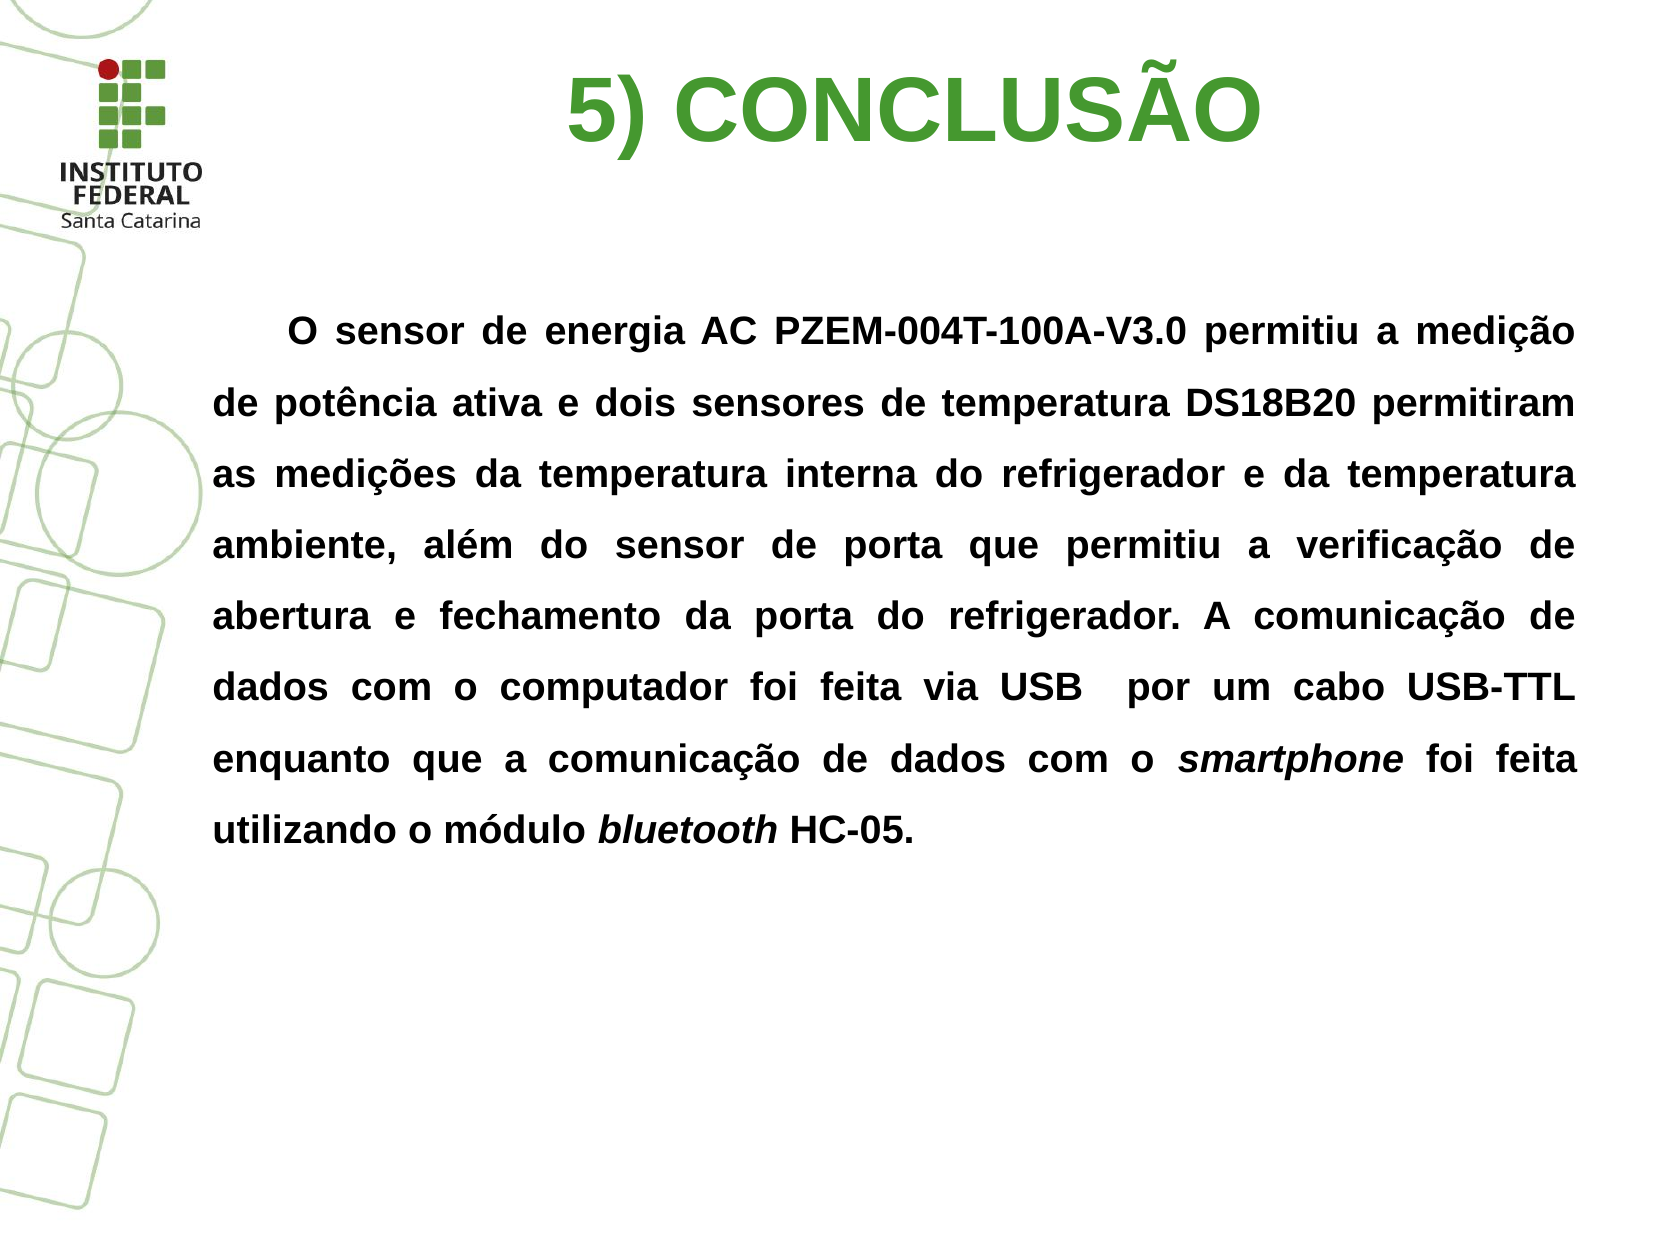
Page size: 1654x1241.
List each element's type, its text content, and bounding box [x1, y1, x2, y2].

title 5) CONCLUSÃO [259, 1, 1571, 186]
list O sensor de energia AC PZEM-004T-100A-V3.0 permitiu a medição de potência ativa e dois sensores de temperatura DS18B20 permitiram as medições da temperatura interna do refrigerador e da temperatura ambiente, além do sensor de porta que permitiu a verificação de abertura e fechamento da porta do refrigerador. A comunicação de dados com o computador foi feita via USB por um cabo USB-TTL enquanto que a comunicação de dados com o smartphone foi feita utilizando o módulo bluetooth HC-05. [212, 186, 1578, 1174]
picture [0, 0, 1654, 1241]
